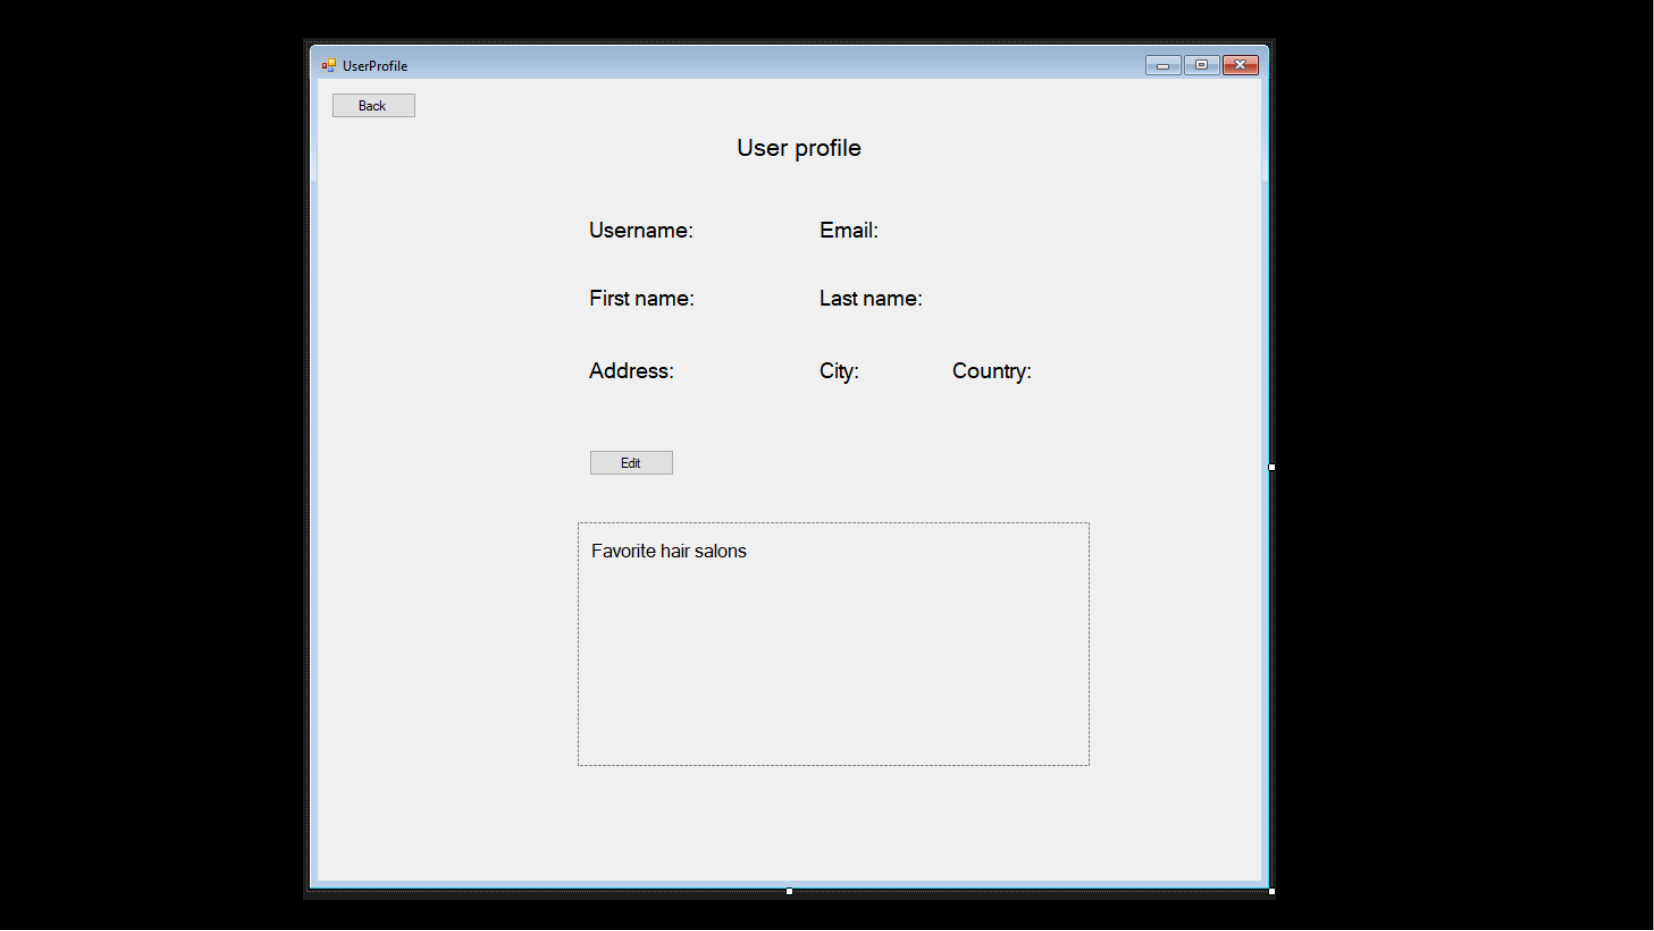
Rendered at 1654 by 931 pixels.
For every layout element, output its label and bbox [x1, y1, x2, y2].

picture [303, 38, 1276, 901]
